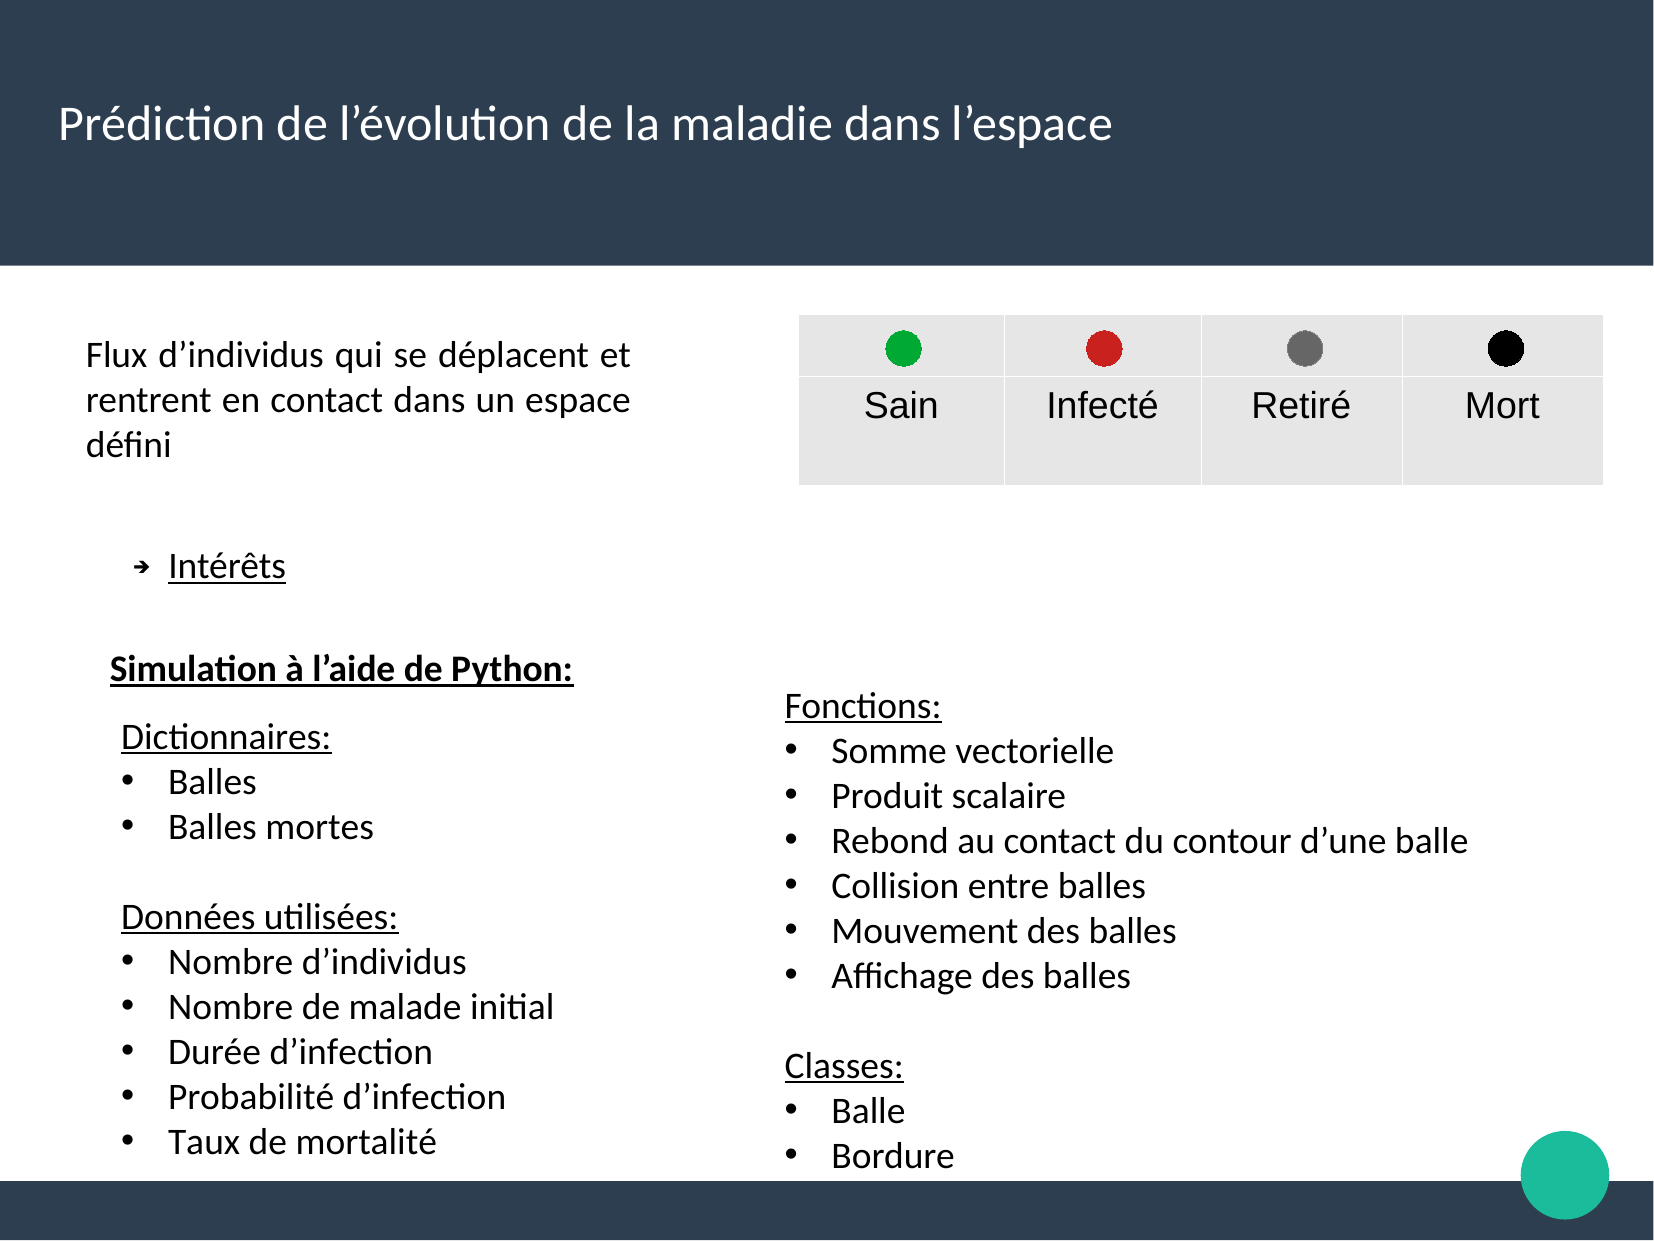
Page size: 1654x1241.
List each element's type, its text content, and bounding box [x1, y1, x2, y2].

table_cell Sain [799, 377, 1004, 485]
text_box Flux d’individus qui se déplacent et rentrent en contact dans un espace défini [71, 322, 732, 472]
table_cell Infecté [1005, 377, 1201, 485]
table_cell Retiré [1202, 377, 1402, 485]
text_box [1086, 330, 1123, 367]
title Prédiction de l’évolution de la maladie dans l’espace [59, 49, 1595, 207]
text_box [1488, 330, 1524, 367]
text_box [885, 330, 922, 367]
table_cell Mort [1403, 377, 1603, 485]
text_box Intérêts [118, 543, 449, 626]
text_box Fonctions: Somme vectorielle Produit scalaire Rebond au contact du contour d’une balle Collision entre balles Mouvement des balles Affichage des balles Classes: Balle Bordure [769, 673, 1536, 1234]
text_box [1287, 330, 1323, 367]
text_box Simulation à l’aide de Python: [95, 637, 921, 697]
table_header [1403, 315, 1603, 376]
table_header [1202, 315, 1402, 376]
text_box Dictionnaires: Balles Balles mortes Données utilisées: Nombre d’individus Nombre de malade initial Durée d’infection Probabilité d’infection Taux de mortalité [106, 704, 933, 1169]
table_header [1005, 315, 1201, 376]
table_header [799, 315, 1004, 376]
